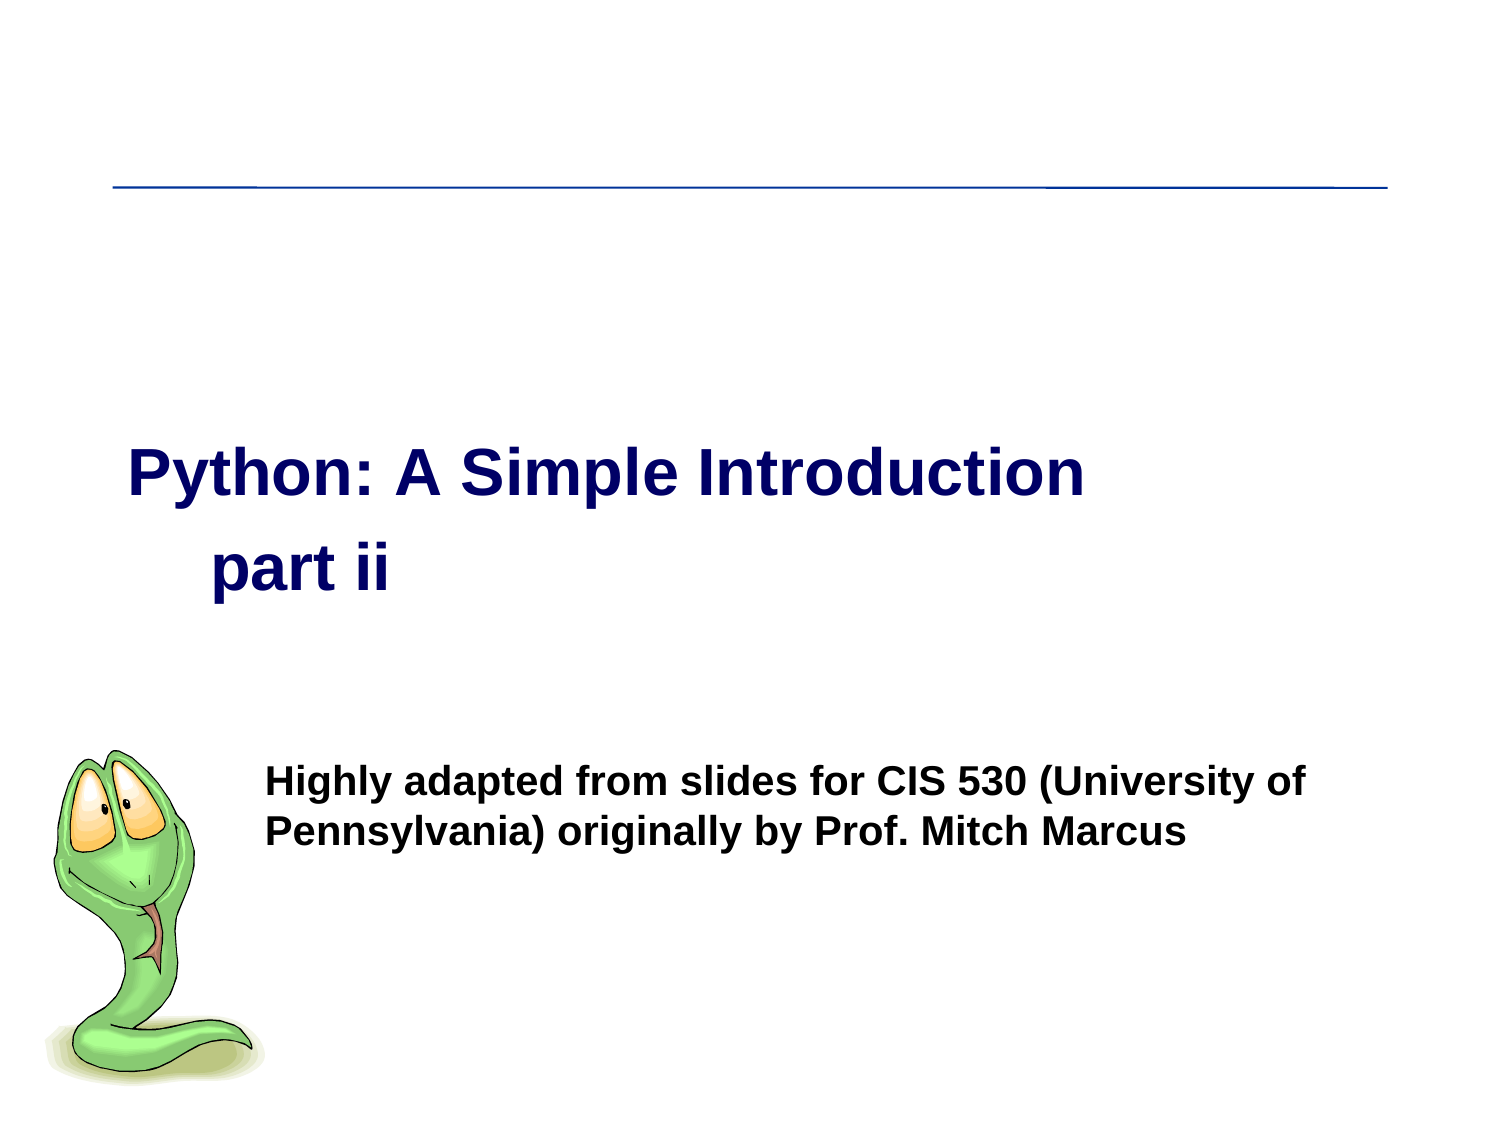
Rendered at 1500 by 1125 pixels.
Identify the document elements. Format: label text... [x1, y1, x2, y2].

title Python: A Simple Introduction [112, 421, 1388, 517]
picture [37, 750, 273, 1091]
subtitle Highly adapted from slides for CIS 530 (University of Pennsylvania) originally by Prof. Mitch Marcus [249, 624, 1413, 861]
text_box part ii [194, 515, 987, 611]
